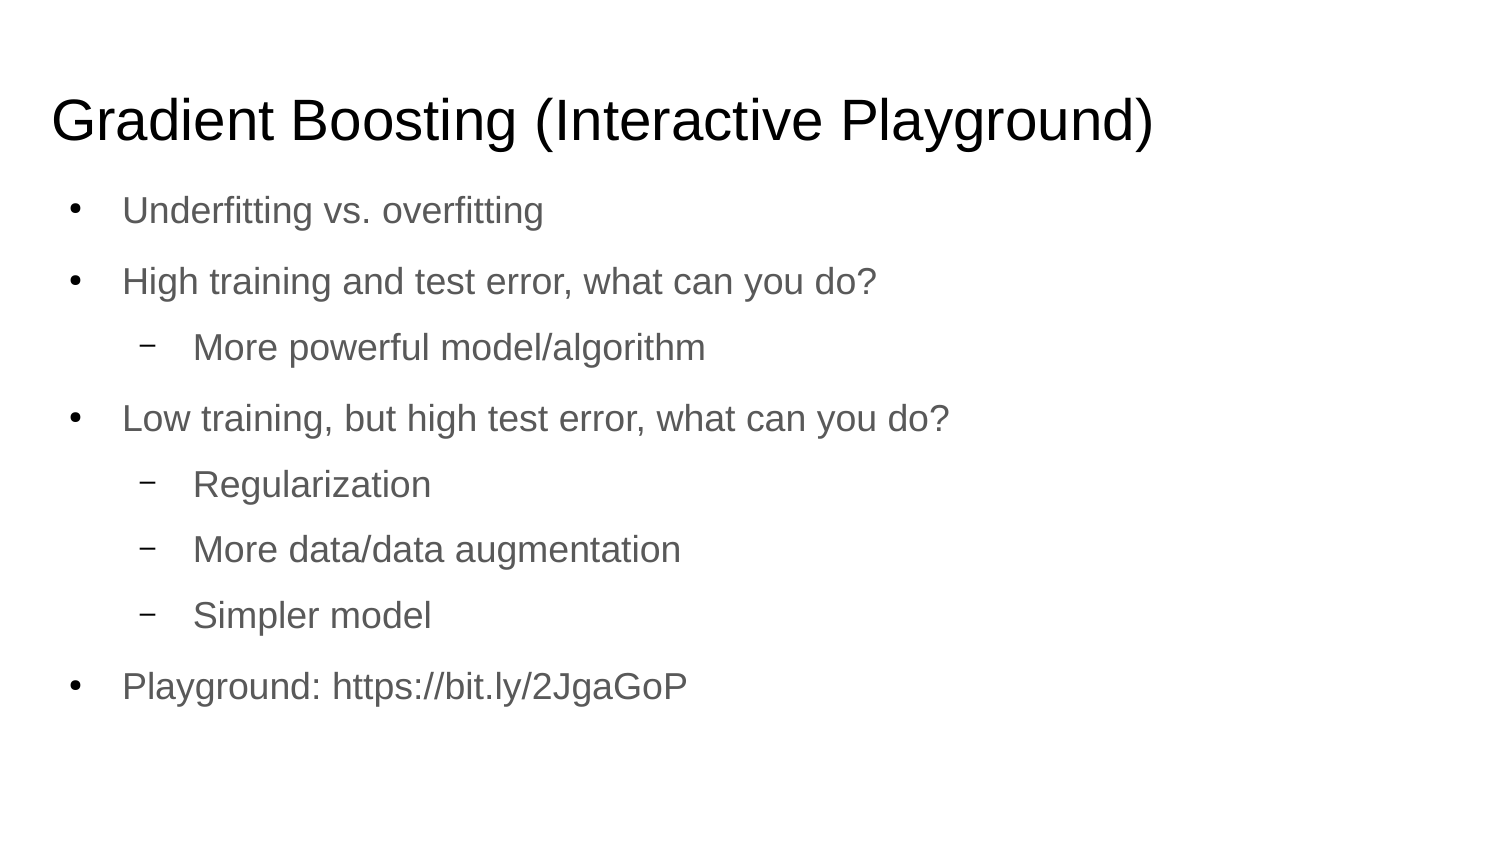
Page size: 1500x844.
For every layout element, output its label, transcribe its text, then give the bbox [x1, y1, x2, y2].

title Gradient Boosting (Interactive Playground) [51, 72, 1449, 167]
list Underfitting vs. overfitting High training and test error, what can you do? More powerful model/algorithm Low training, but high test error, what can you do? Regularization More data/data augmentation Simpler model Playground: https://bit.ly/2JgaGoP [51, 189, 1449, 750]
